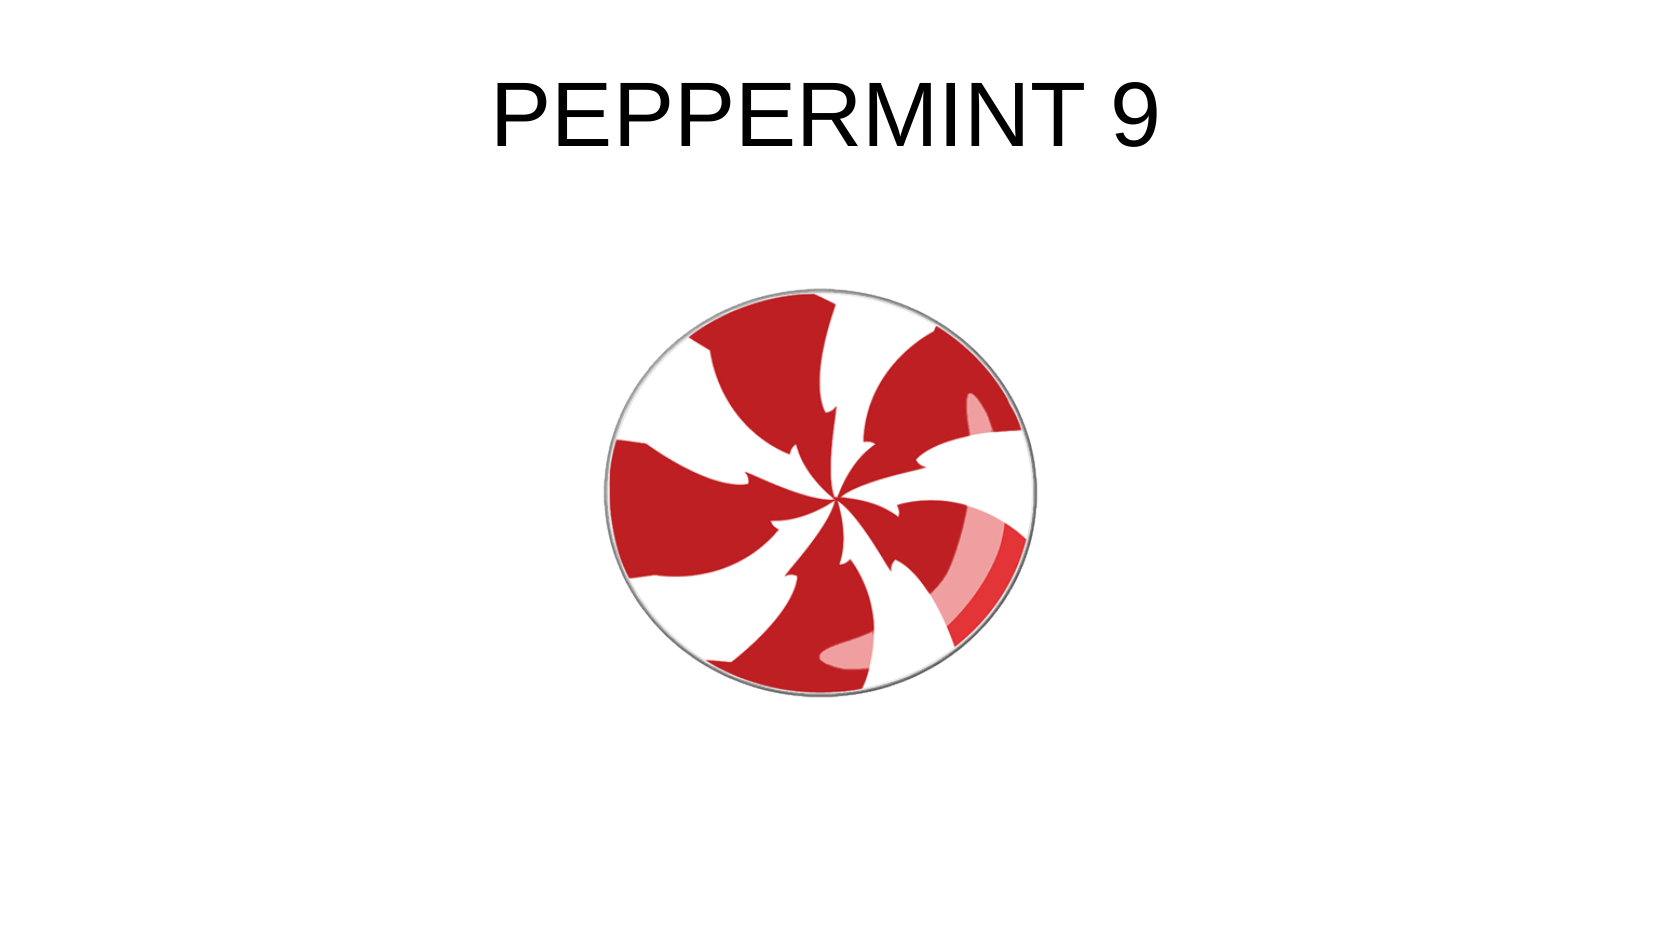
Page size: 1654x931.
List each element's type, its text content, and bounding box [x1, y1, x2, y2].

title PEPPERMINT 9 [82, 37, 1571, 193]
picture [557, 217, 1097, 758]
